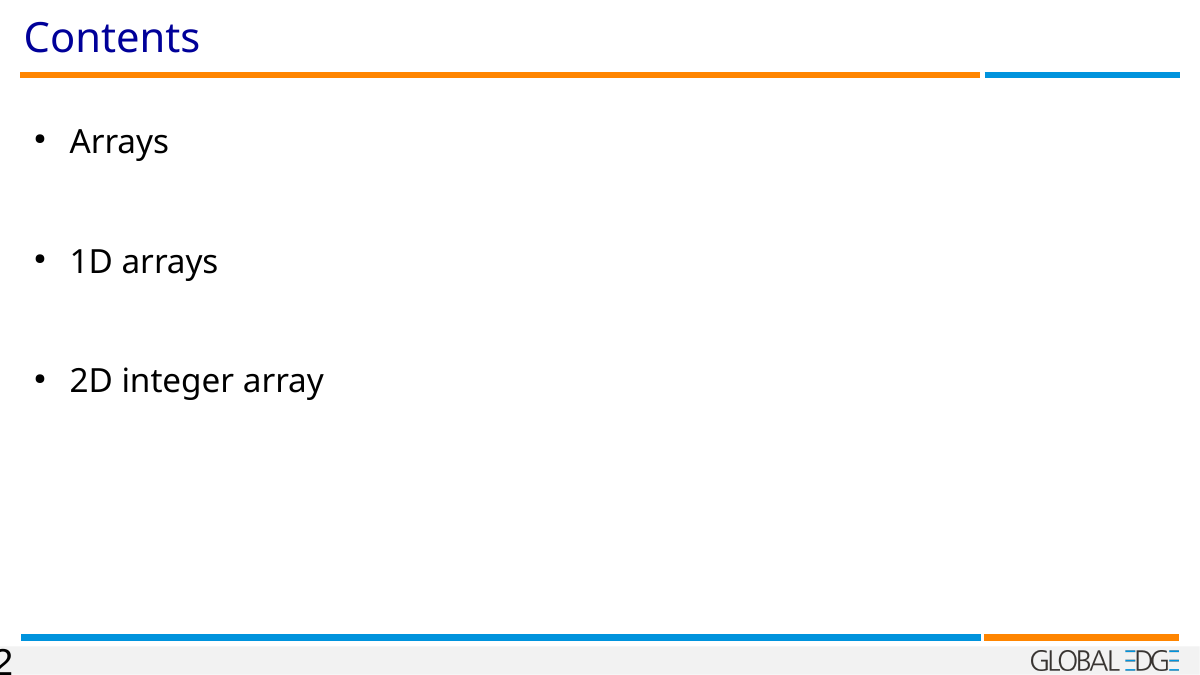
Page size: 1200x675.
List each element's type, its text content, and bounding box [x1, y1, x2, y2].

picture [1031, 650, 1179, 671]
text_box Arrays 1D arrays 2D integer array [22, 94, 1182, 635]
text_box Contents [12, 9, 1088, 63]
